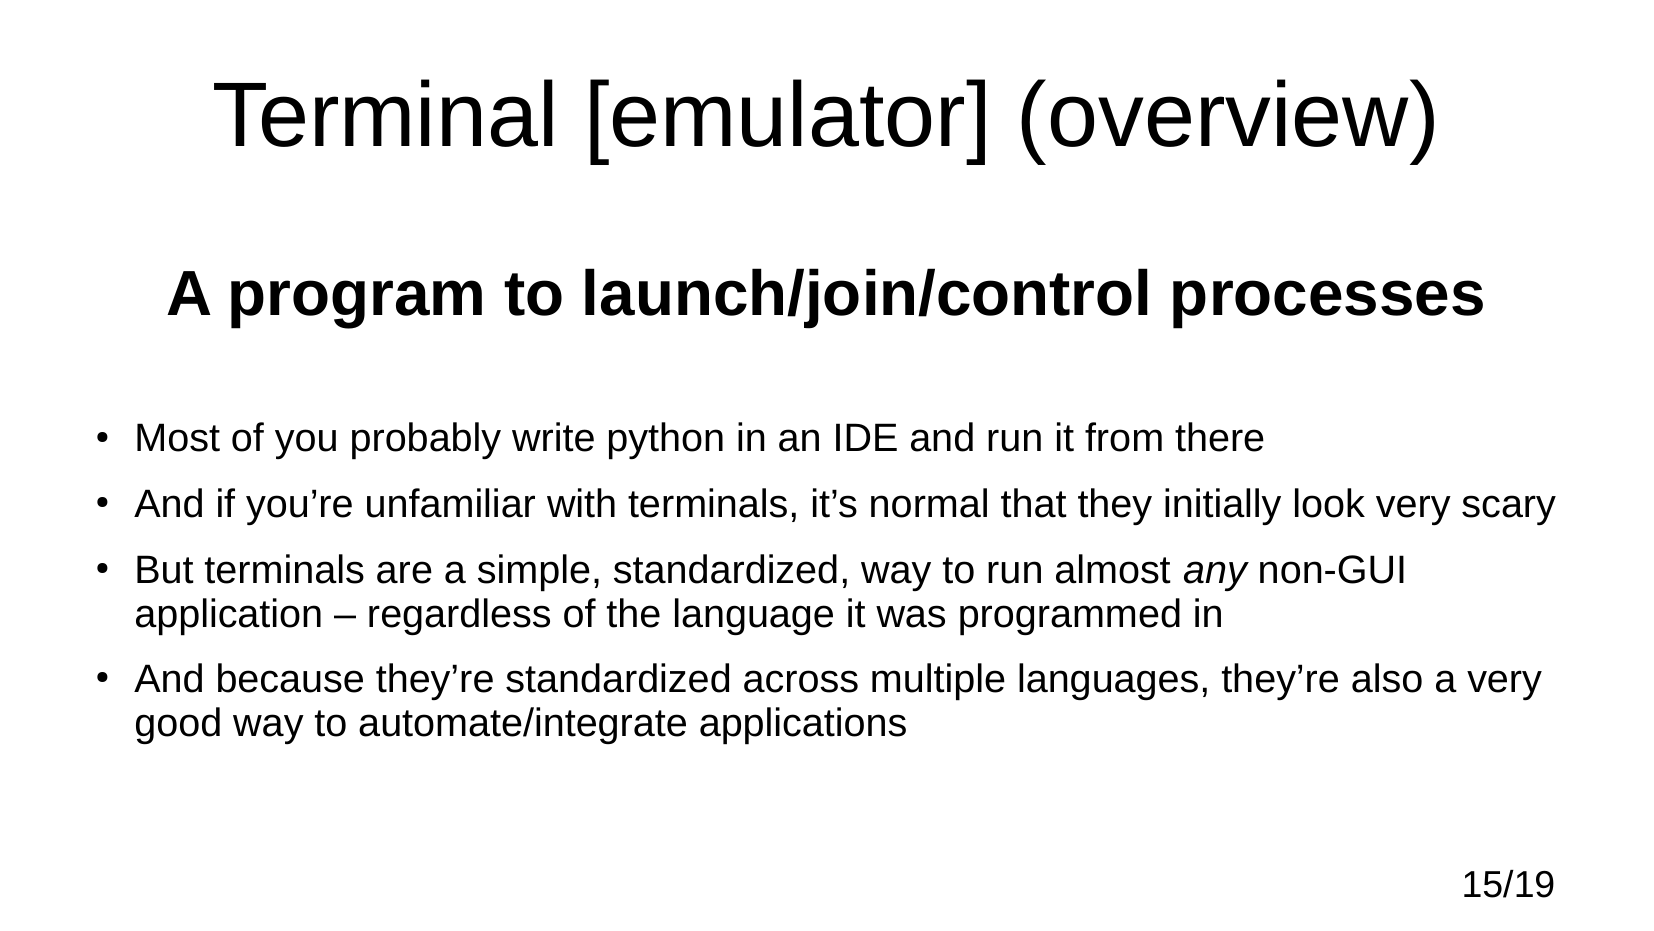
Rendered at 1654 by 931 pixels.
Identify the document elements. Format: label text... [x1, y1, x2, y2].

title Terminal [emulator] (overview) [82, 37, 1571, 193]
list A program to launch/join/control processes Most of you probably write python in an IDE and run it from there And if you’re unfamiliar with terminals, it’s normal that they initially look very scary But terminals are a simple, standardized, way to run almost any non-GUI application – regardless of the language it was programmed in And because they’re standardized across multiple languages, they’re also a very good way to automate/integrate applications [82, 257, 1571, 798]
text_box <number>/19 [1446, 856, 1625, 931]
